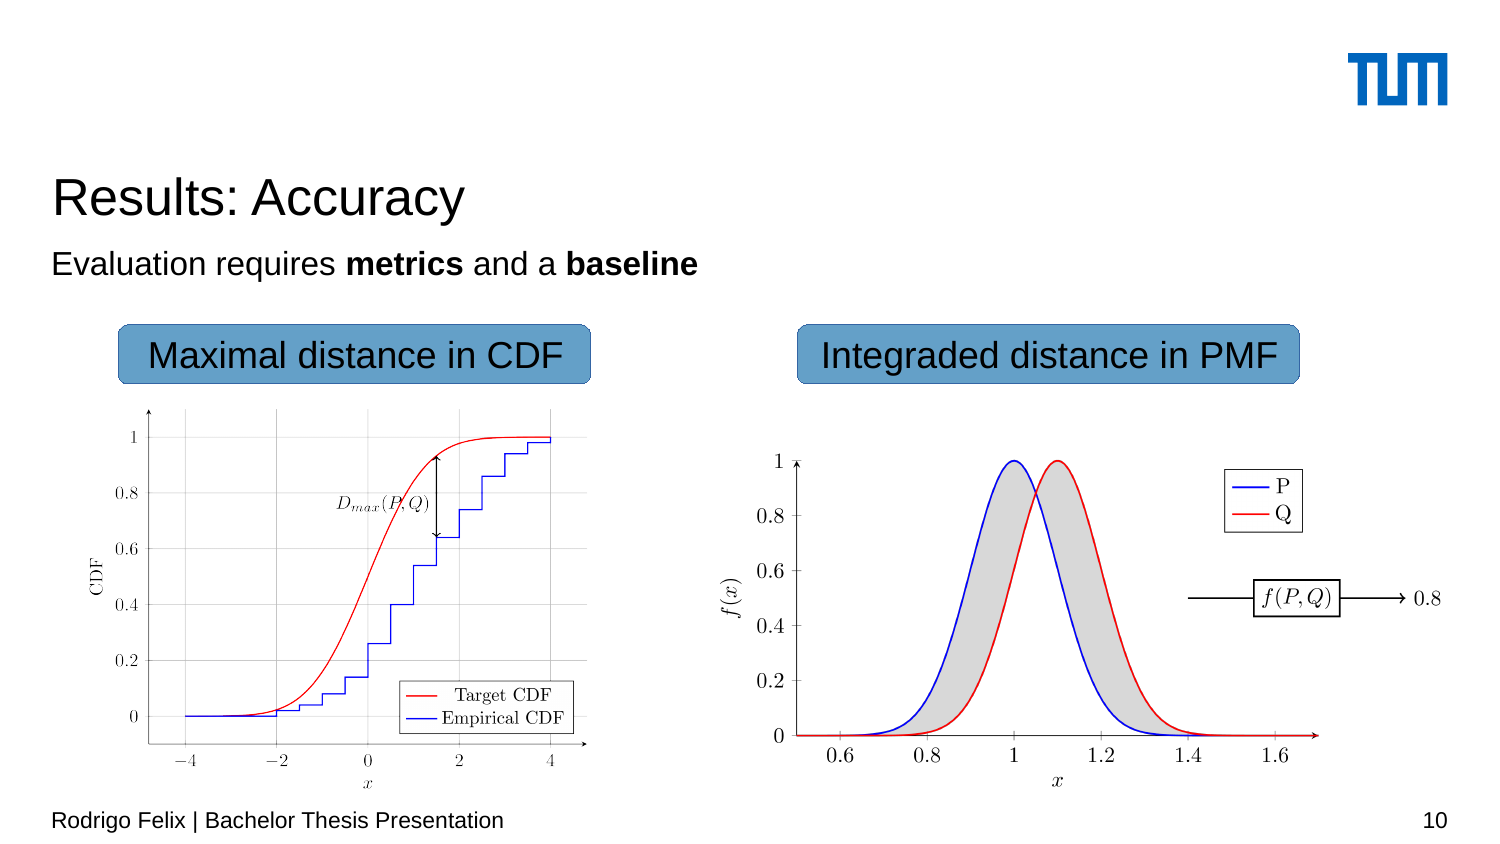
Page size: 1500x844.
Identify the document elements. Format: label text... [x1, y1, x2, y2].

text_box Integraded distance in PMF [797, 324, 1300, 384]
list Evaluation requires metrics and a baseline [51, 236, 1477, 325]
title Results: Accuracy [52, 159, 1449, 227]
text_box Maximal distance in CDF [118, 324, 591, 384]
picture [80, 405, 591, 798]
picture [708, 442, 1453, 798]
